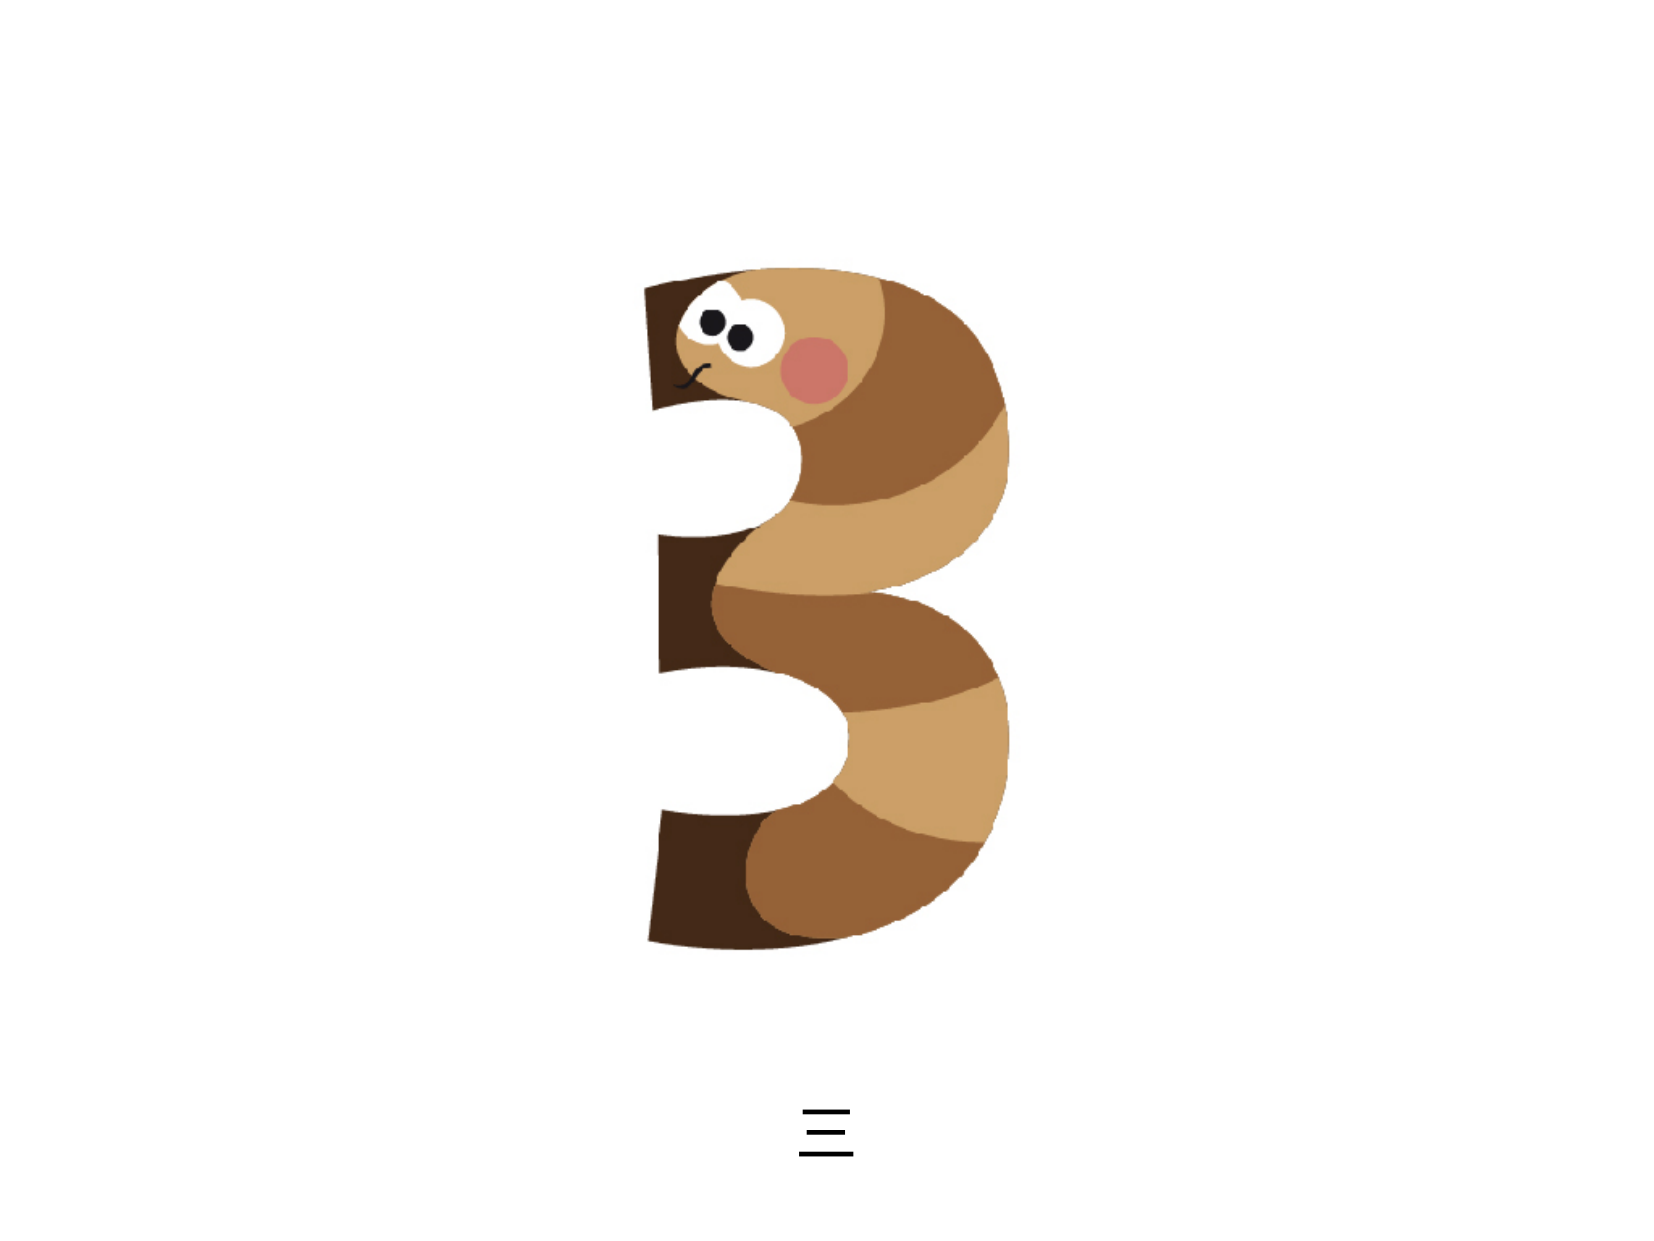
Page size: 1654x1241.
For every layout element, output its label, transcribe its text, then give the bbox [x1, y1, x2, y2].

picture [0, 0, 1654, 1241]
title 三 [82, 1025, 1571, 1233]
